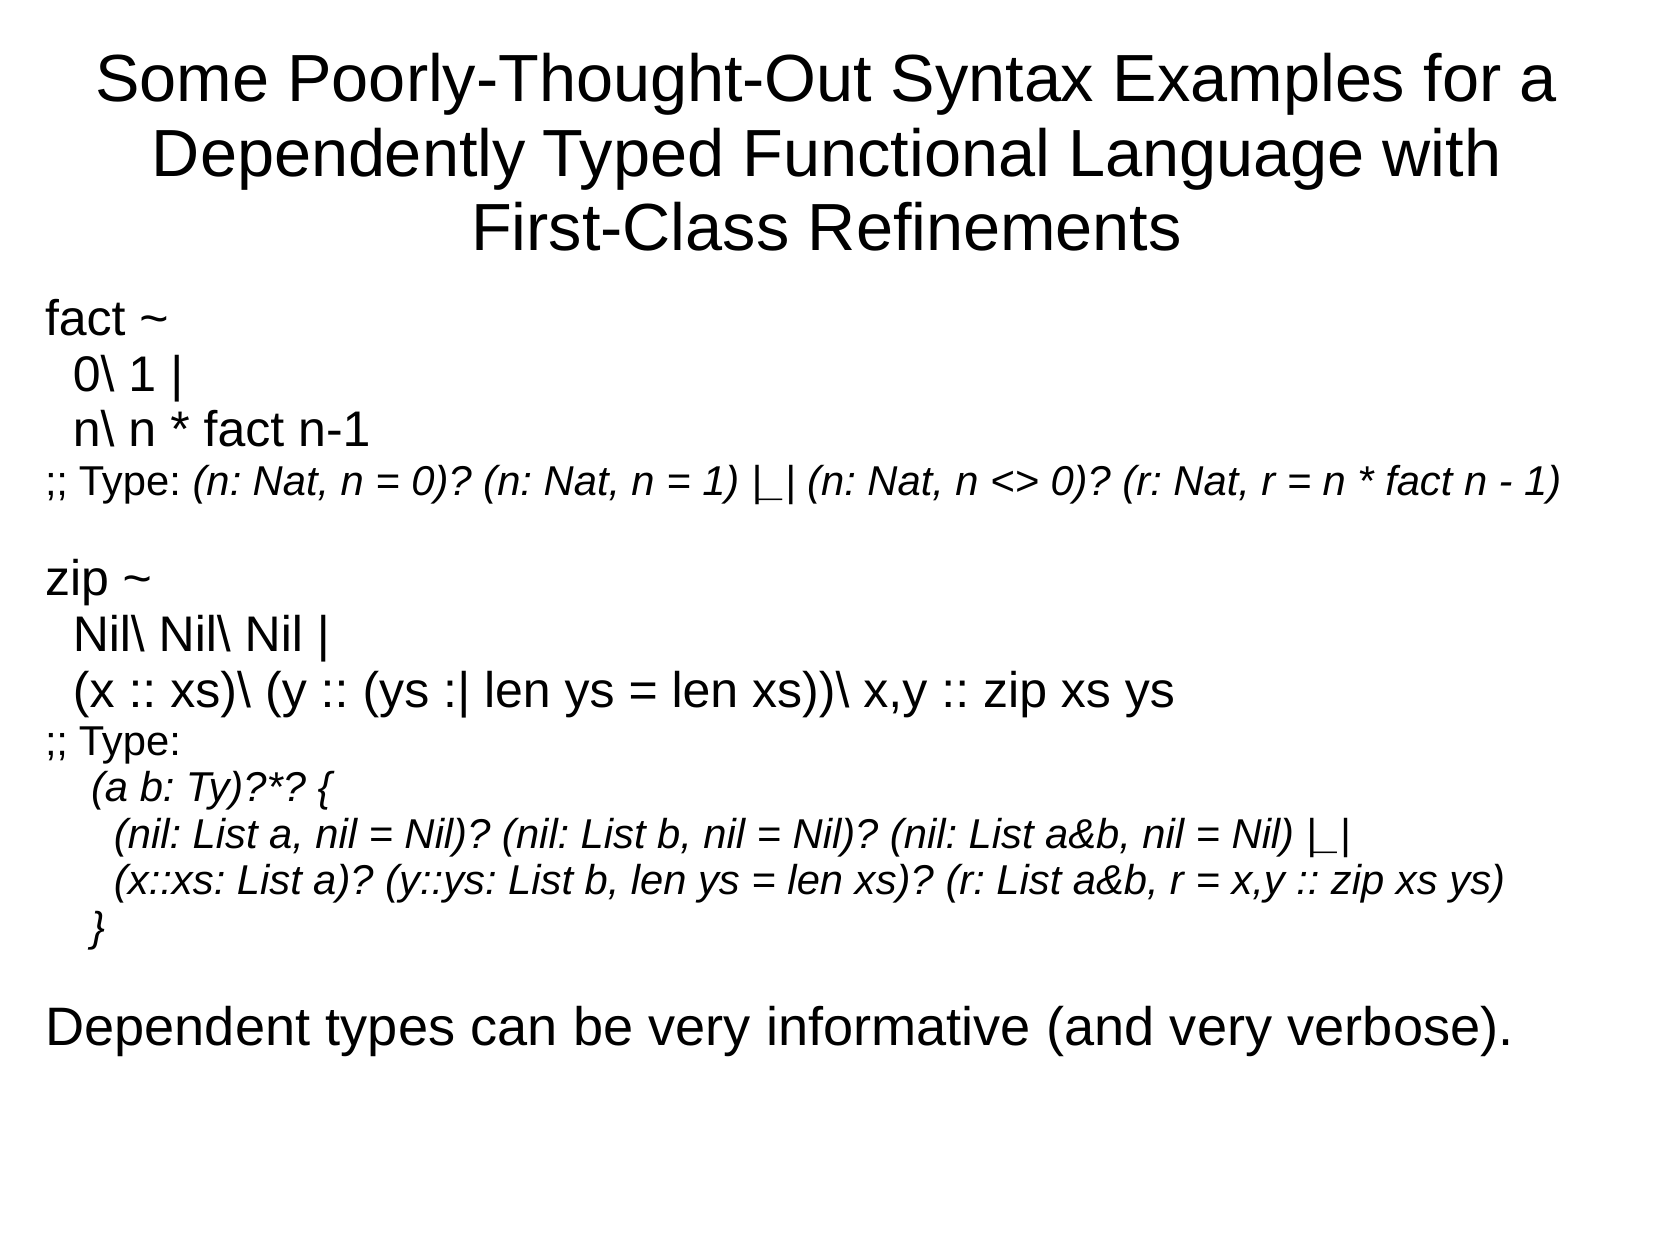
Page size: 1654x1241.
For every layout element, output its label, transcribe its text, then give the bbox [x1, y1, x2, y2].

title Some Poorly-Thought-Out Syntax Examples for a Dependently Typed Functional Language with First-Class Refinements [82, 40, 1571, 266]
list fact ~ 0\ 1 | n\ n * fact n-1 ;; Type: (n: Nat, n = 0)? (n: Nat, n = 1) |_| (n: Nat, n <> 0)? (r: Nat, r = n * fact n - 1) zip ~ Nil\ Nil\ Nil | (x :: xs)\ (y :: (ys :| len ys = len xs))\ x,y :: zip xs ys ;; Type: (a b: Ty)?*? { (nil: List a, nil = Nil)? (nil: List b, nil = Nil)? (nil: List a&b, nil = Nil) |_| (x::xs: List a)? (y::ys: List b, len ys = len xs)? (r: List a&b, r = x,y :: zip xs ys) } Dependent types can be very informative (and very verbose). [45, 290, 1606, 1109]
